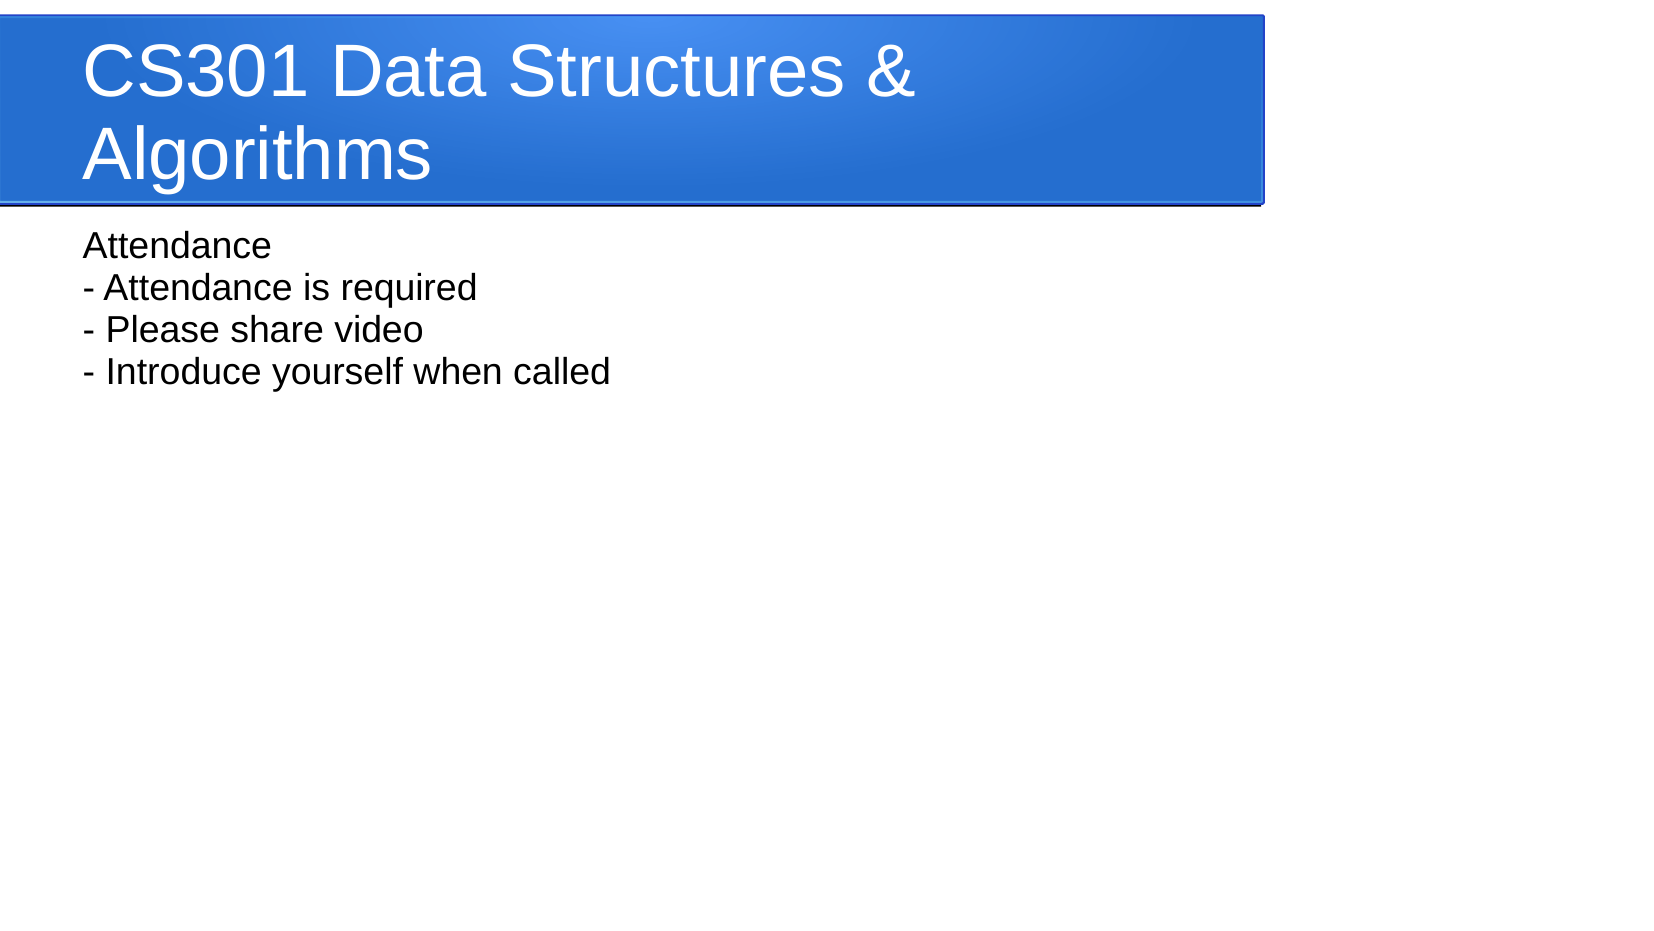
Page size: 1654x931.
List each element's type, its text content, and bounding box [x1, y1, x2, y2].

title CS301 Data Structures & Algorithms [82, 29, 1235, 196]
subtitle Attendance - Attendance is required - Please share video - Introduce yourself when called [82, 224, 1246, 823]
